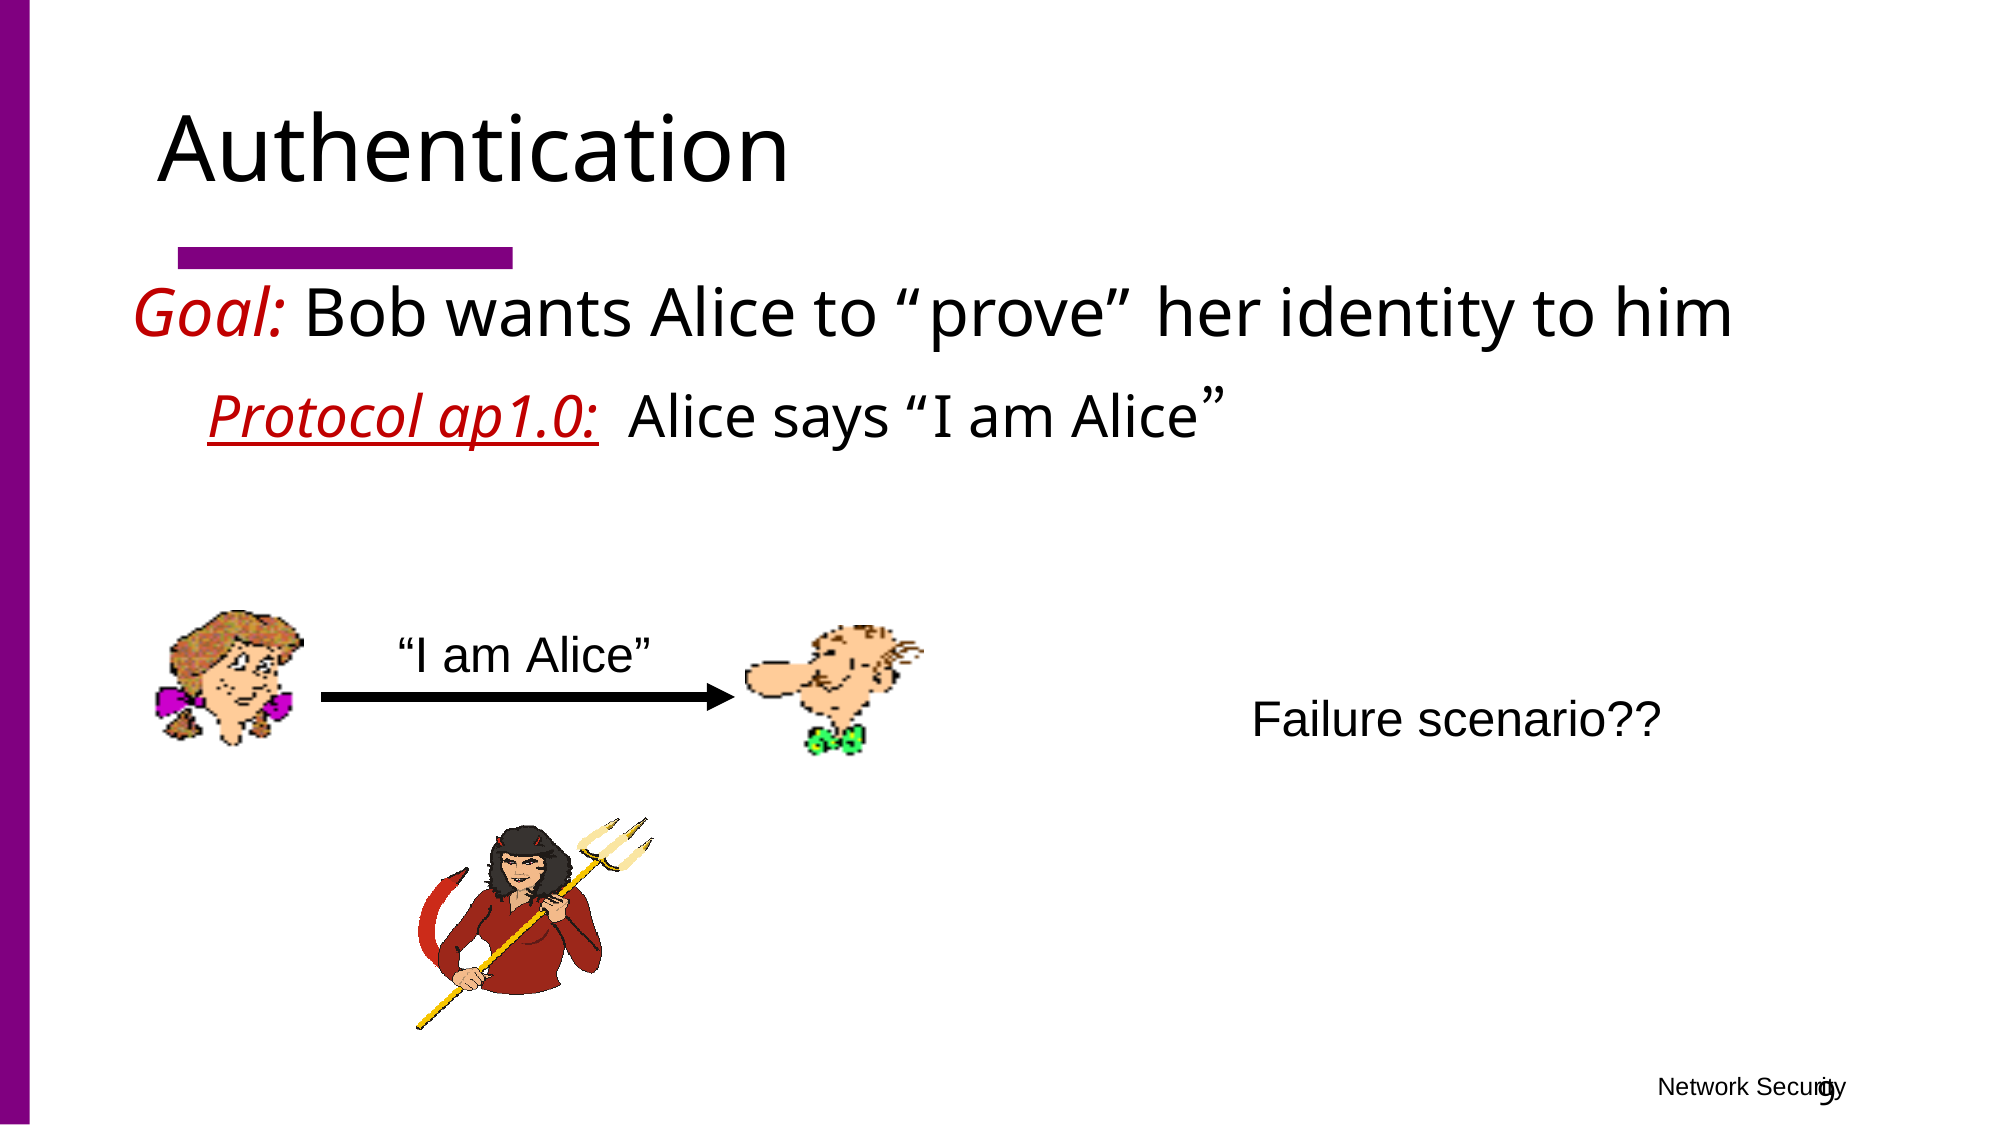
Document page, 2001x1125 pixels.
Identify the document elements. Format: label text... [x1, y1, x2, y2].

text_box “I am Alice” [383, 615, 666, 691]
title Authentication [107, 51, 1043, 239]
picture [416, 817, 654, 1030]
picture [745, 625, 924, 762]
text_box Network Security [1016, 1062, 1862, 1114]
text_box Protocol ap1.0: Alice says “I am Alice” [192, 371, 1242, 457]
picture [150, 610, 304, 752]
text_box Failure scenario?? [1236, 678, 1677, 754]
list Goal: Bob wants Alice to “prove” her identity to him [116, 262, 1862, 422]
